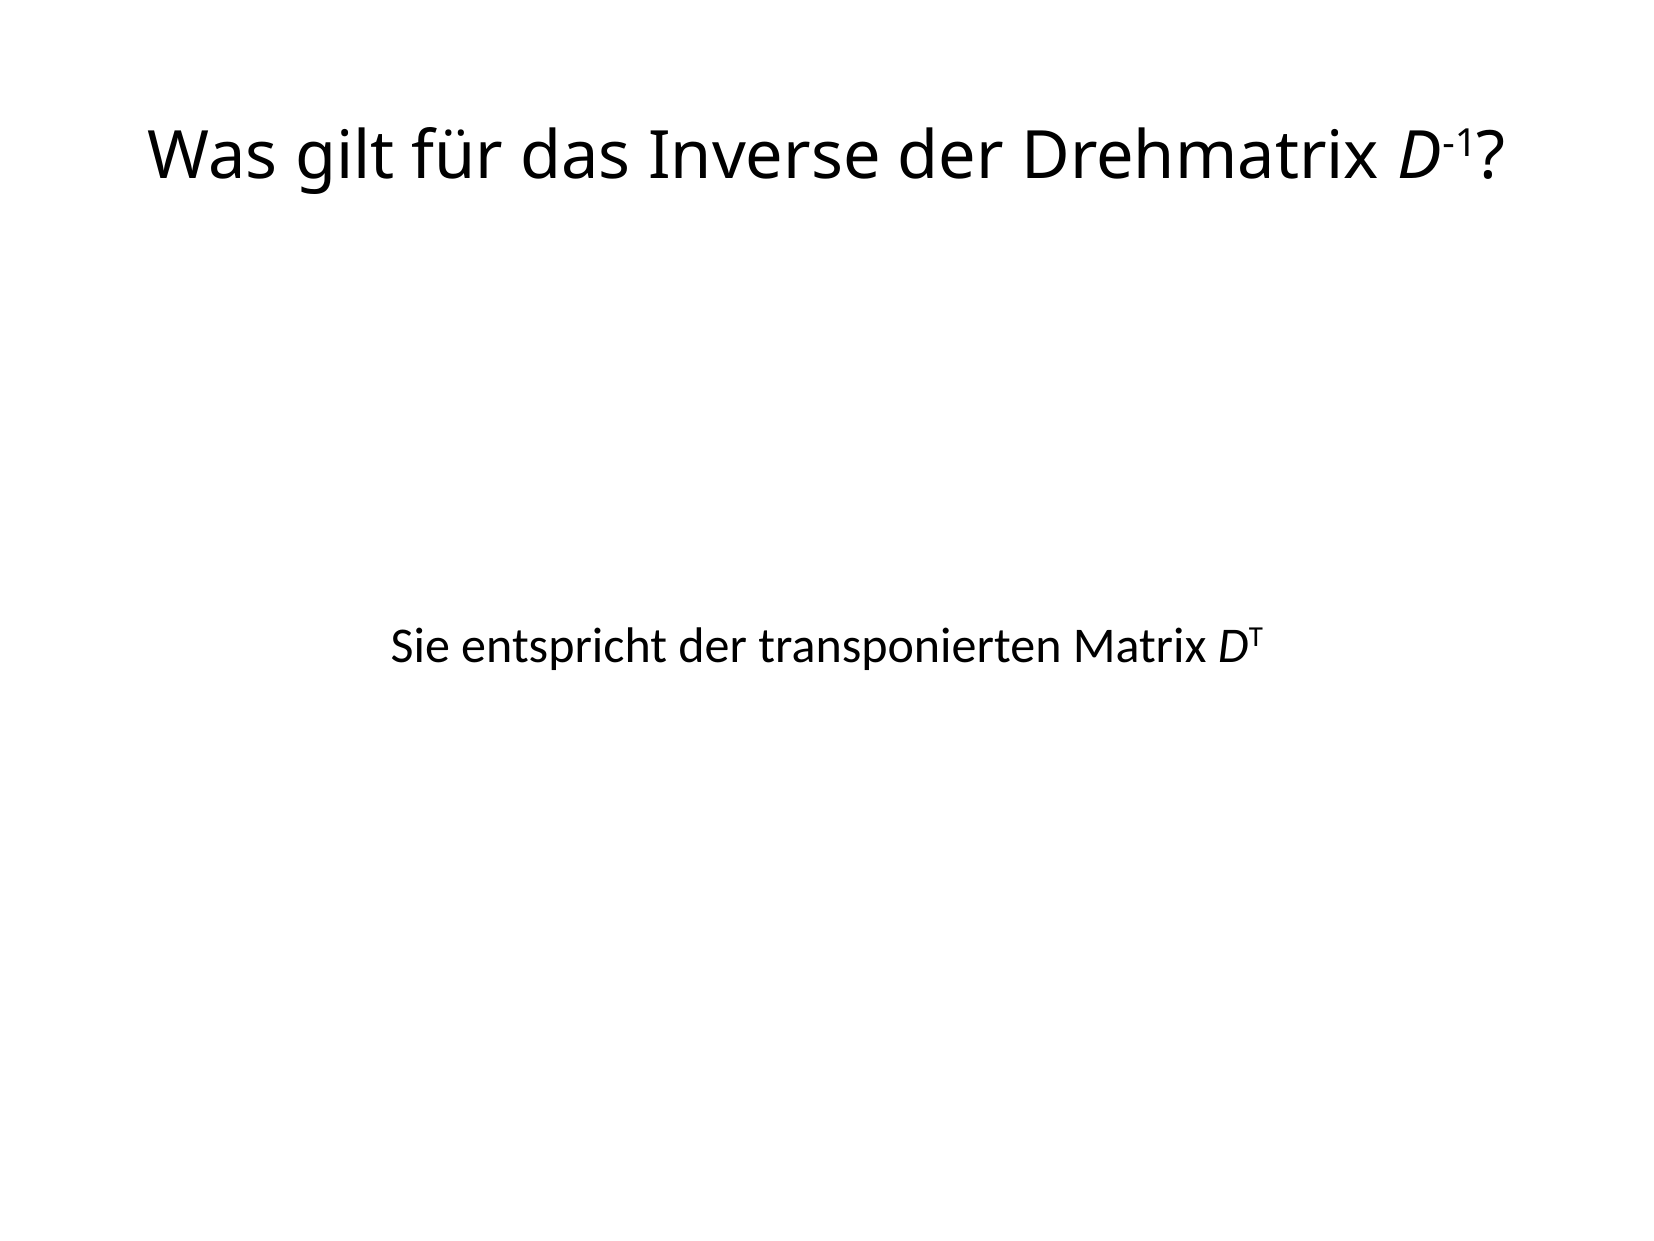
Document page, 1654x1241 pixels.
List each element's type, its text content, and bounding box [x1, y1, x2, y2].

title Was gilt für das Inverse der Drehmatrix D-1? [82, 49, 1571, 257]
subtitle Sie entspricht der transponierten Matrix DT [82, 290, 1571, 1010]
